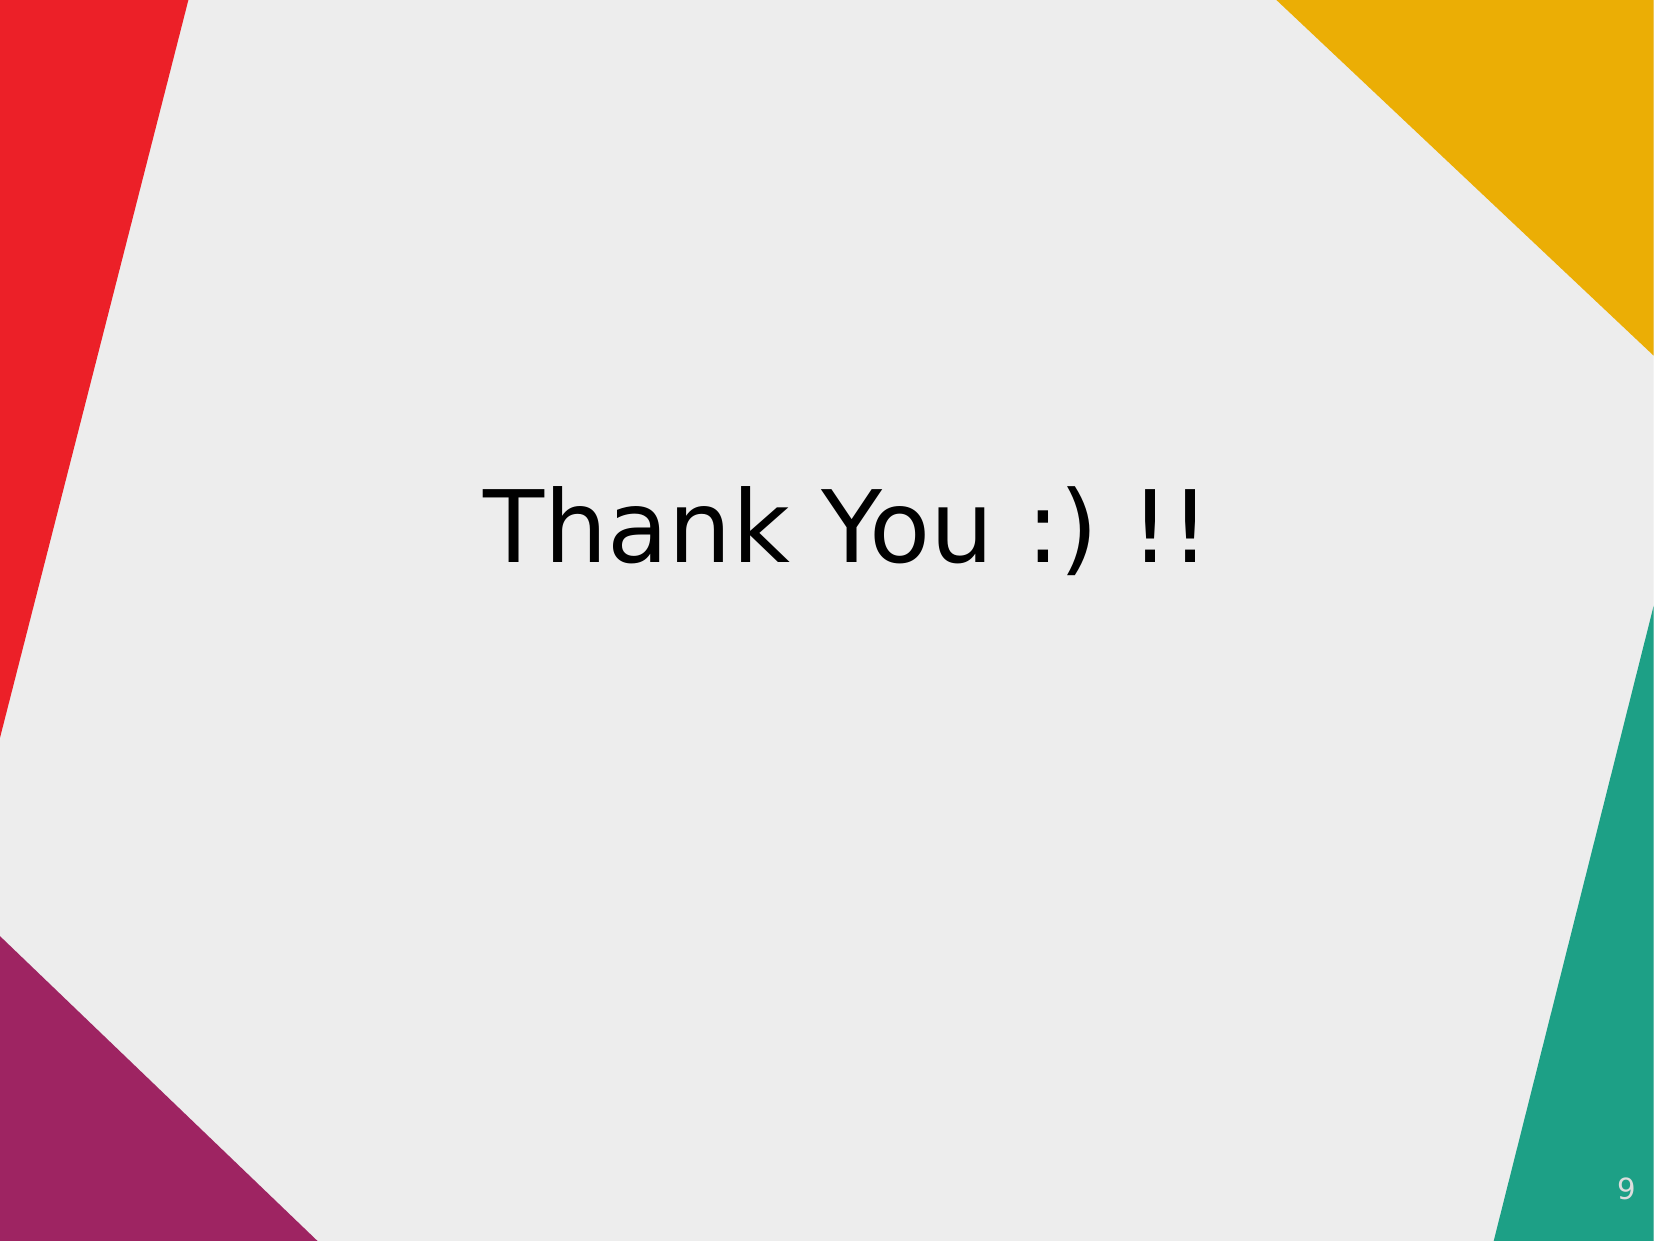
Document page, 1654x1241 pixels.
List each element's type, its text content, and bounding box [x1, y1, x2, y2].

text_box Thank You :) !! [468, 462, 1227, 594]
